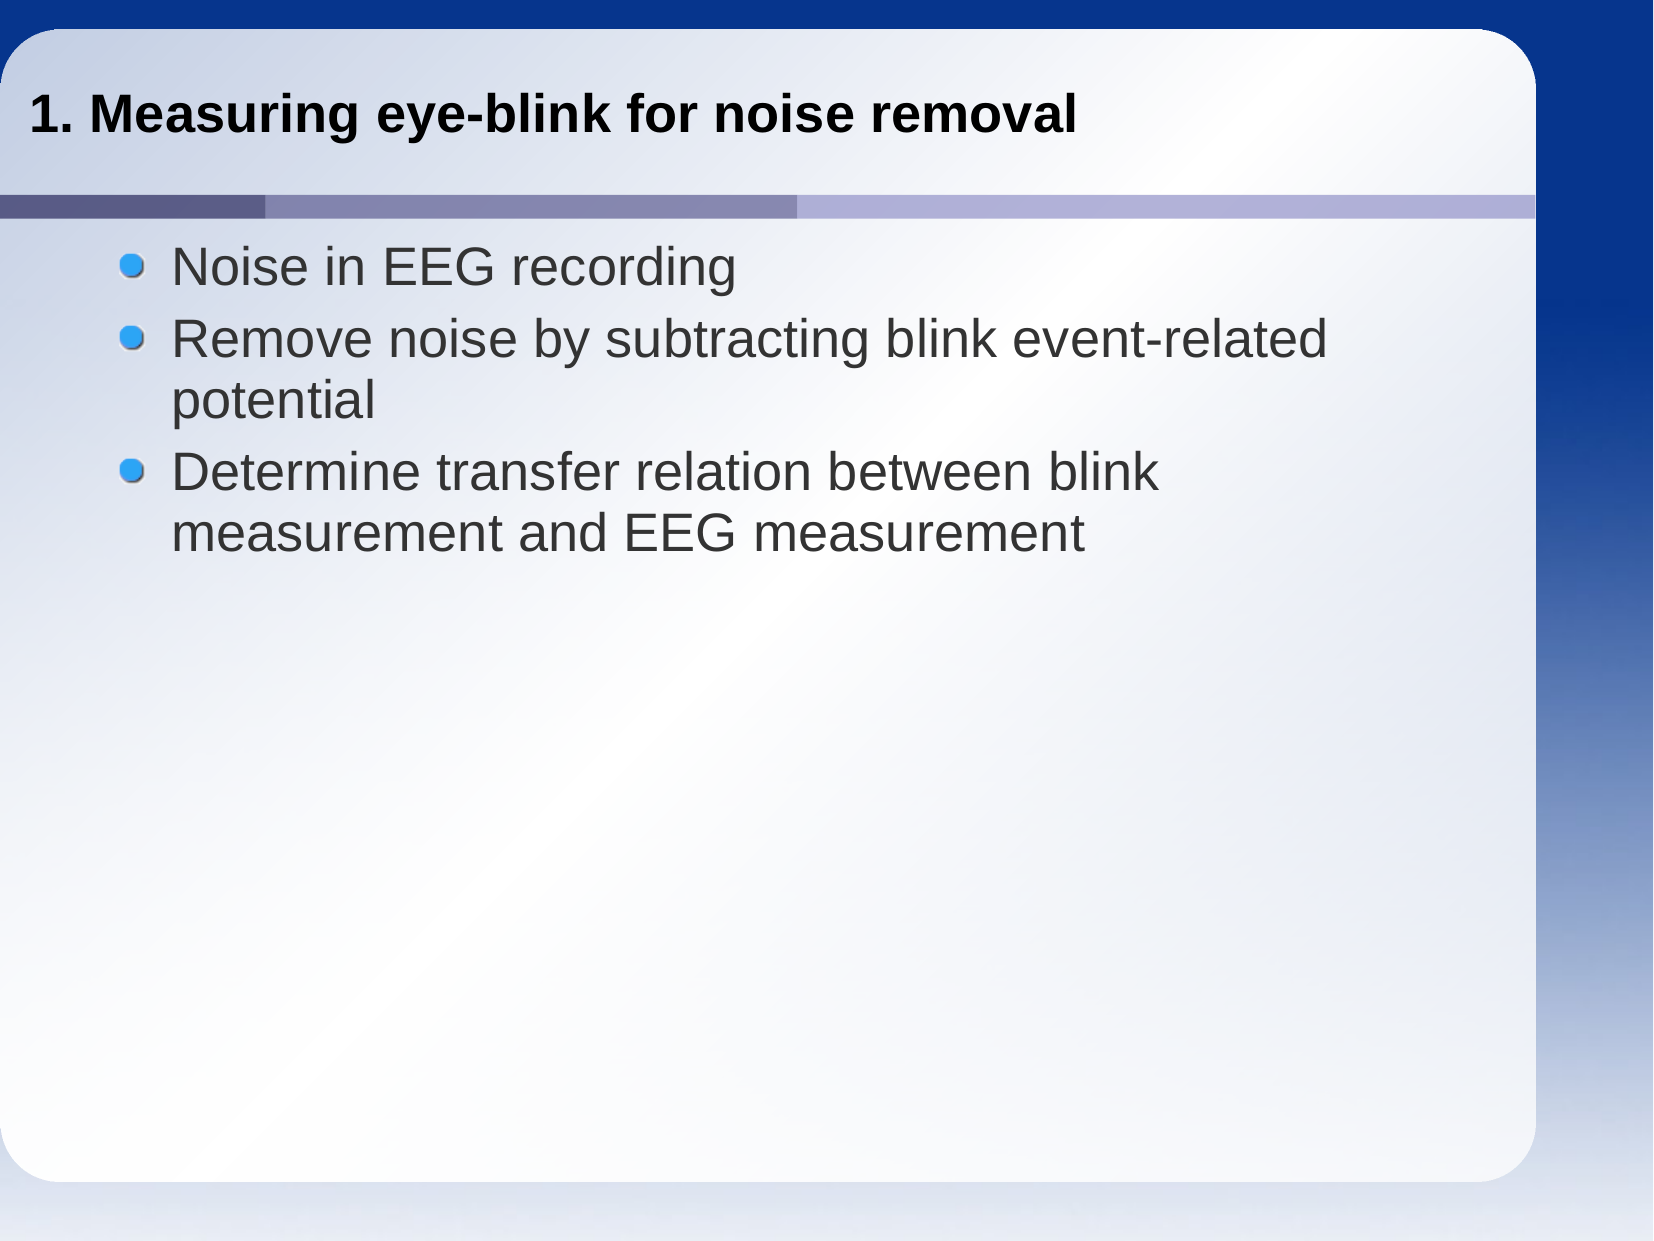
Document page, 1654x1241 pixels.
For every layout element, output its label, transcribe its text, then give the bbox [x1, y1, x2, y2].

title 1. Measuring eye-blink for noise removal [29, 49, 1506, 178]
picture [0, 0, 1654, 1241]
list Noise in EEG recording Remove noise by subtracting blink event-related potential Determine transfer relation between blink measurement and EEG measurement [29, 236, 1506, 1152]
